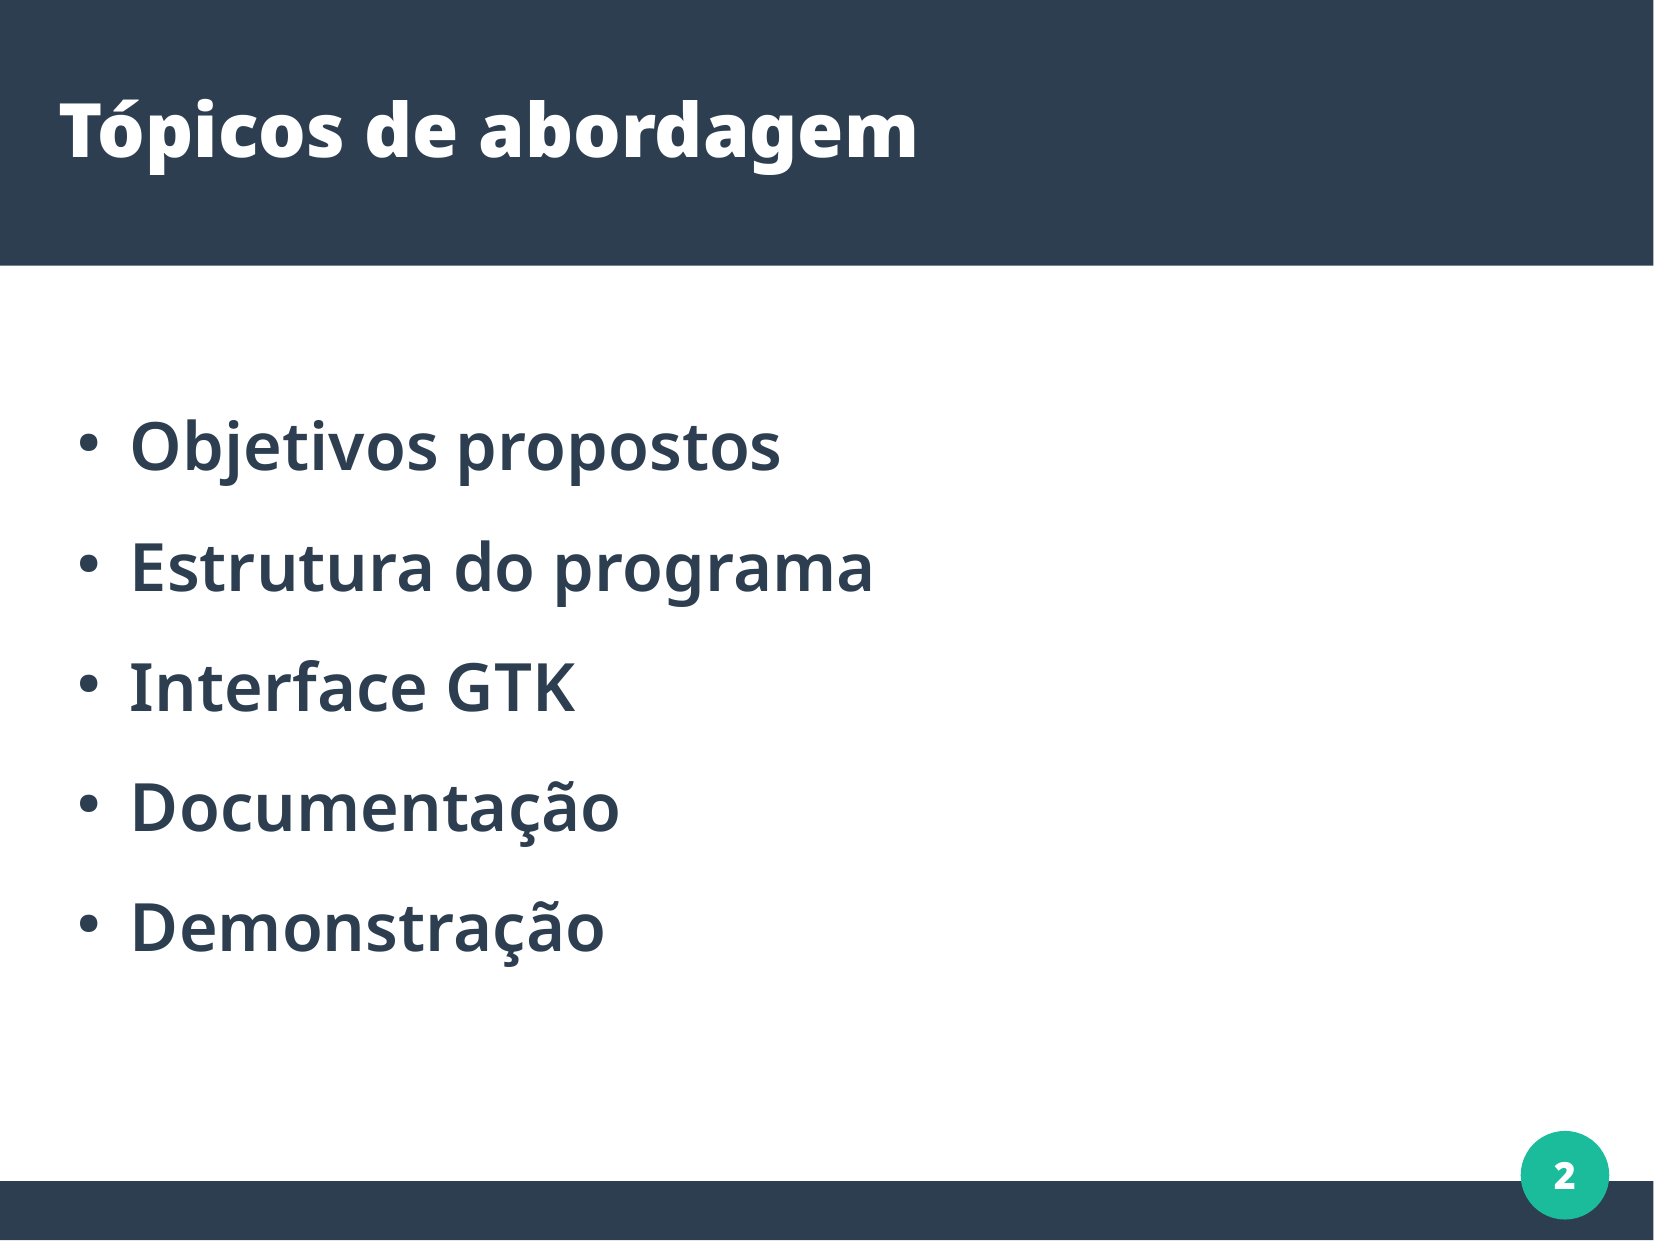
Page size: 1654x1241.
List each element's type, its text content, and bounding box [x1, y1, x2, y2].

list Objetivos propostos Estrutura do programa Interface GTK Documentação Demonstração [59, 324, 1595, 1152]
title Tópicos de abordagem [59, 49, 1595, 207]
